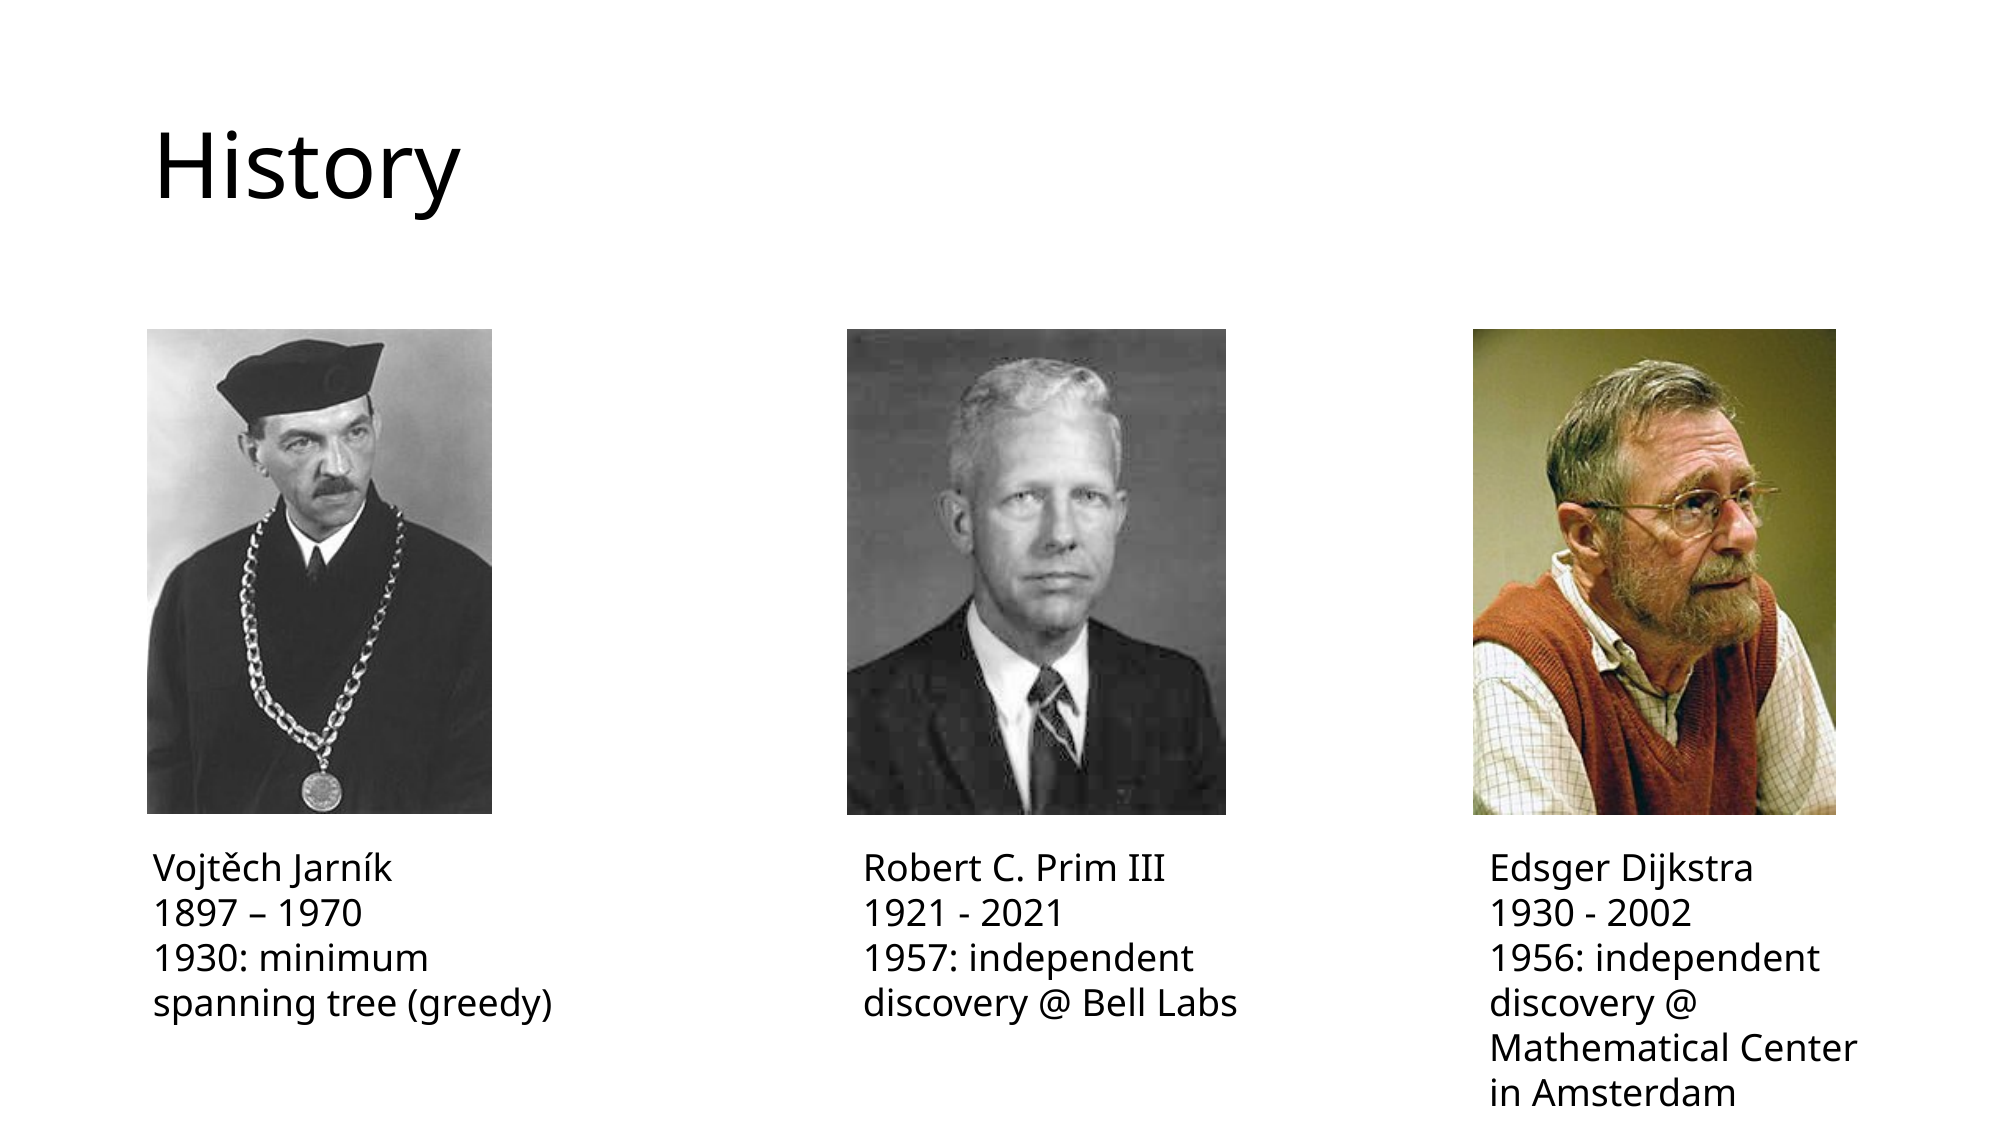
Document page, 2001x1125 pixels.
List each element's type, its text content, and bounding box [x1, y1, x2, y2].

text_box Vojtěch Jarník 1897 – 1970 1930: minimum spanning tree (greedy) [137, 836, 579, 1034]
picture [847, 329, 1226, 815]
text_box Robert C. Prim III 1921 - 2021 1957: independent discovery @ Bell Labs [847, 836, 1289, 1034]
picture [1473, 329, 1836, 815]
picture [147, 329, 492, 814]
title History [137, 59, 1863, 278]
text_box Edsger Dijkstra 1930 - 2002 1956: independent discovery @ Mathematical Center in Amsterdam [1474, 836, 1915, 1125]
